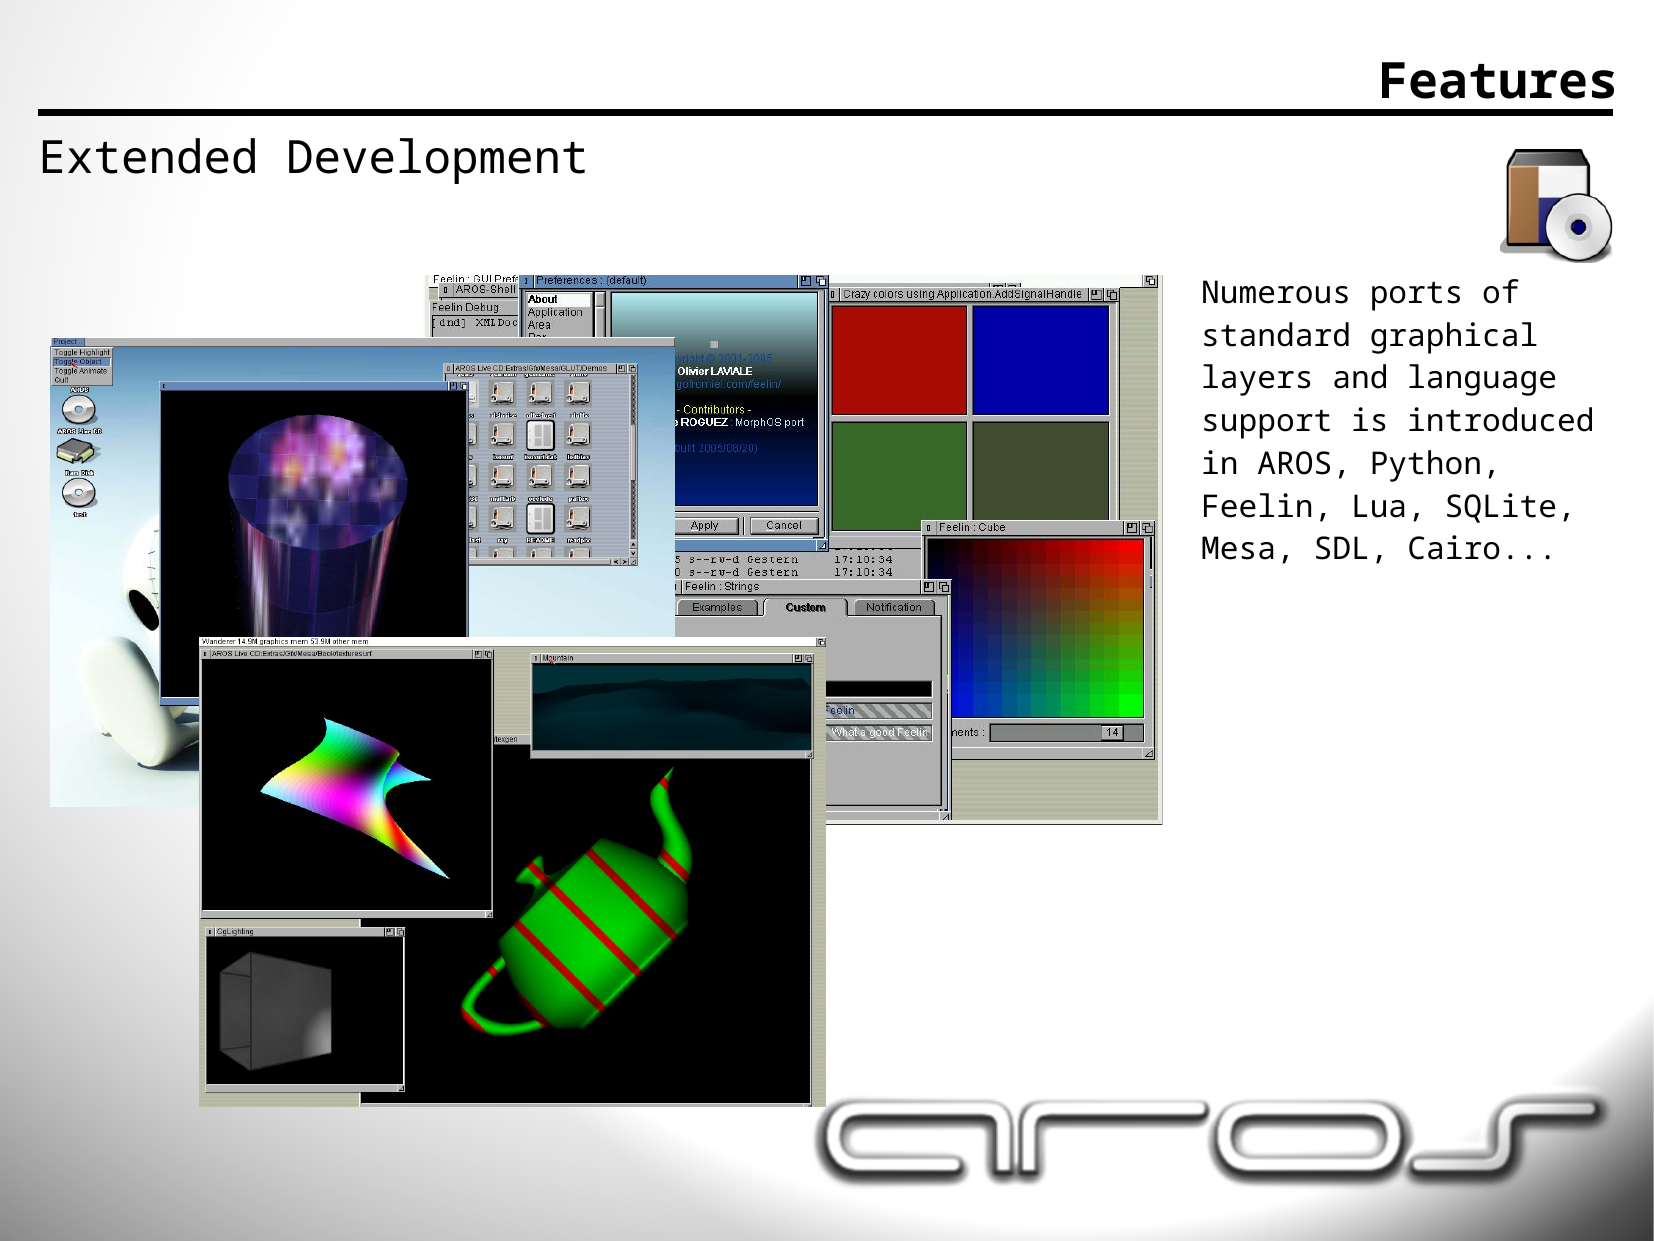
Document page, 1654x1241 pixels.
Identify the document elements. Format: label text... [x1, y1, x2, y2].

picture [0, 0, 1654, 1241]
text_box Extended Development [23, 116, 604, 178]
text_box Numerous ports of standard graphical layers and language support is introduced in AROS, Python, Feelin, Lua, SQLite, Mesa, SDL, Cairo... [1186, 262, 1624, 838]
text_box Features [1363, 37, 1637, 103]
